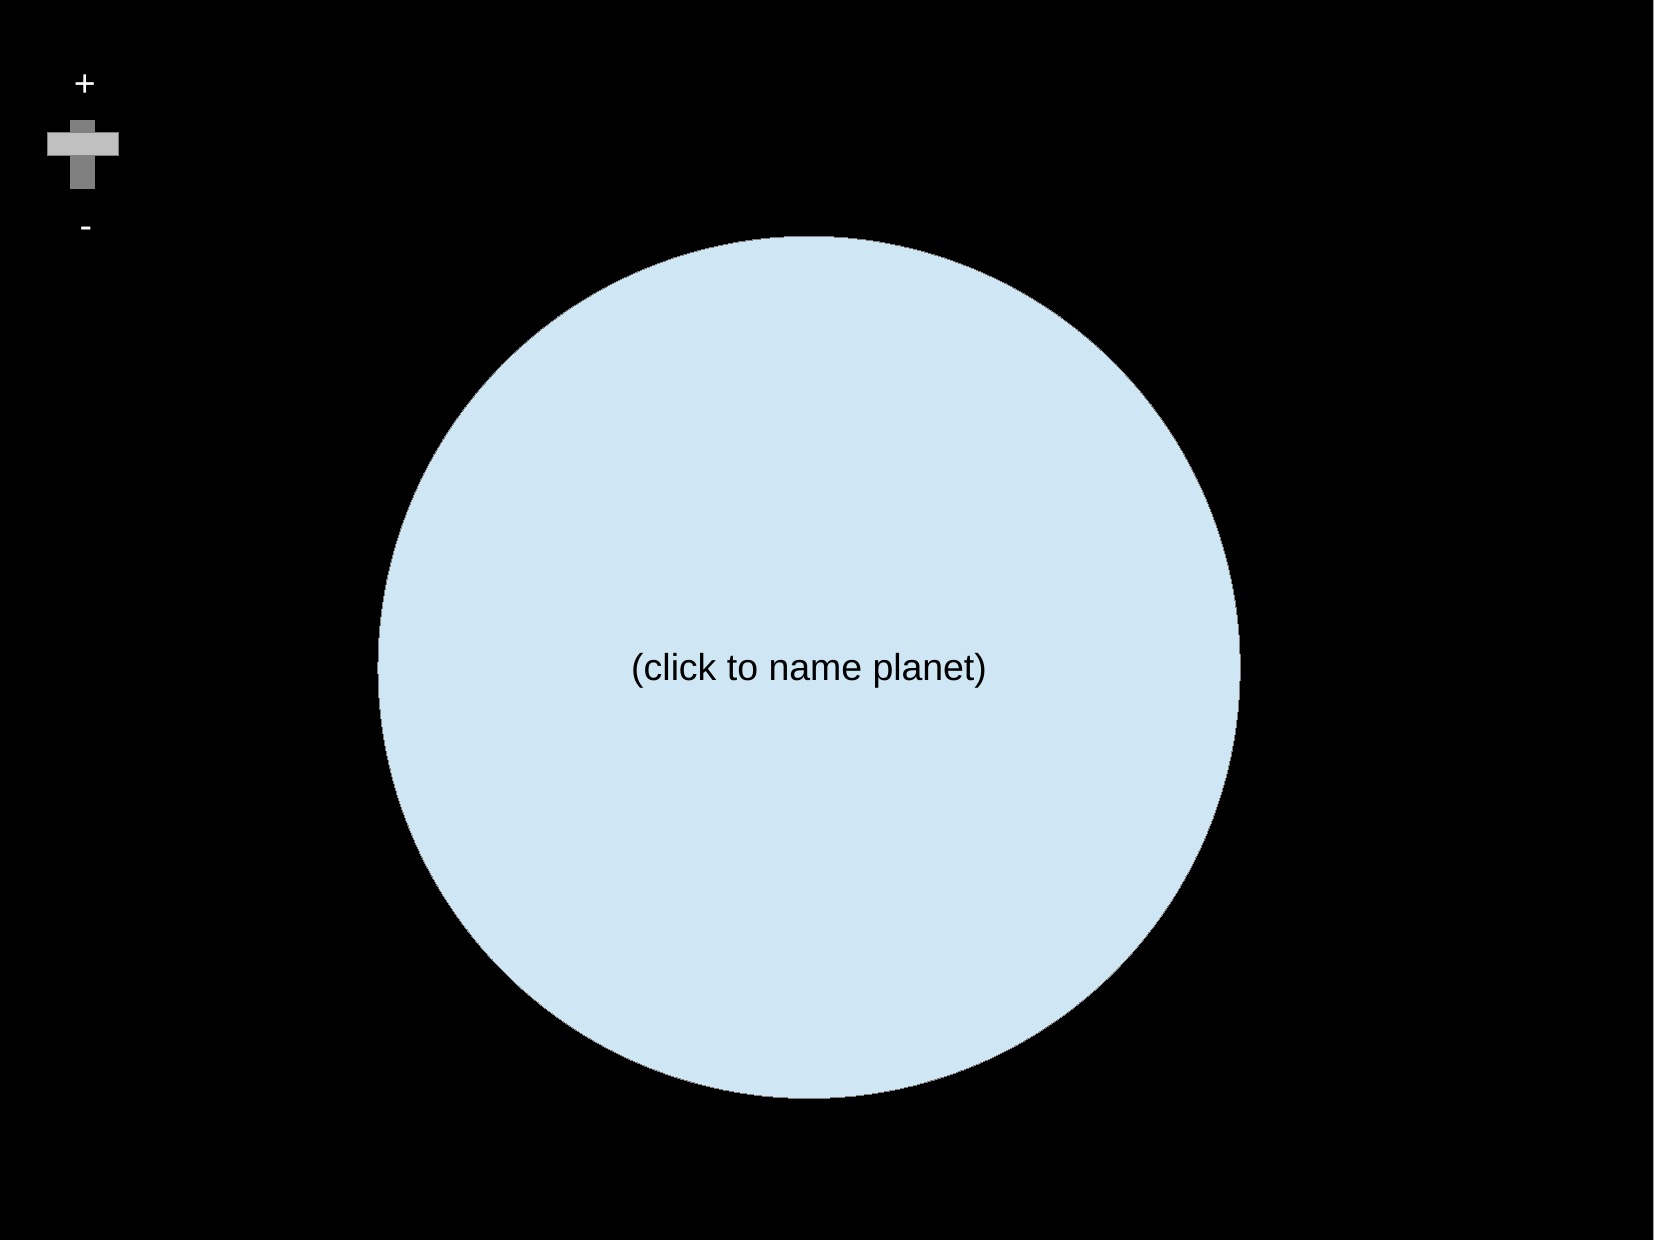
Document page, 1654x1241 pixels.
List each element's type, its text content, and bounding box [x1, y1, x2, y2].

text_box + [58, 55, 111, 113]
text_box (click to name planet) [377, 236, 1241, 1099]
text_box [47, 120, 119, 189]
text_box - [64, 197, 108, 254]
